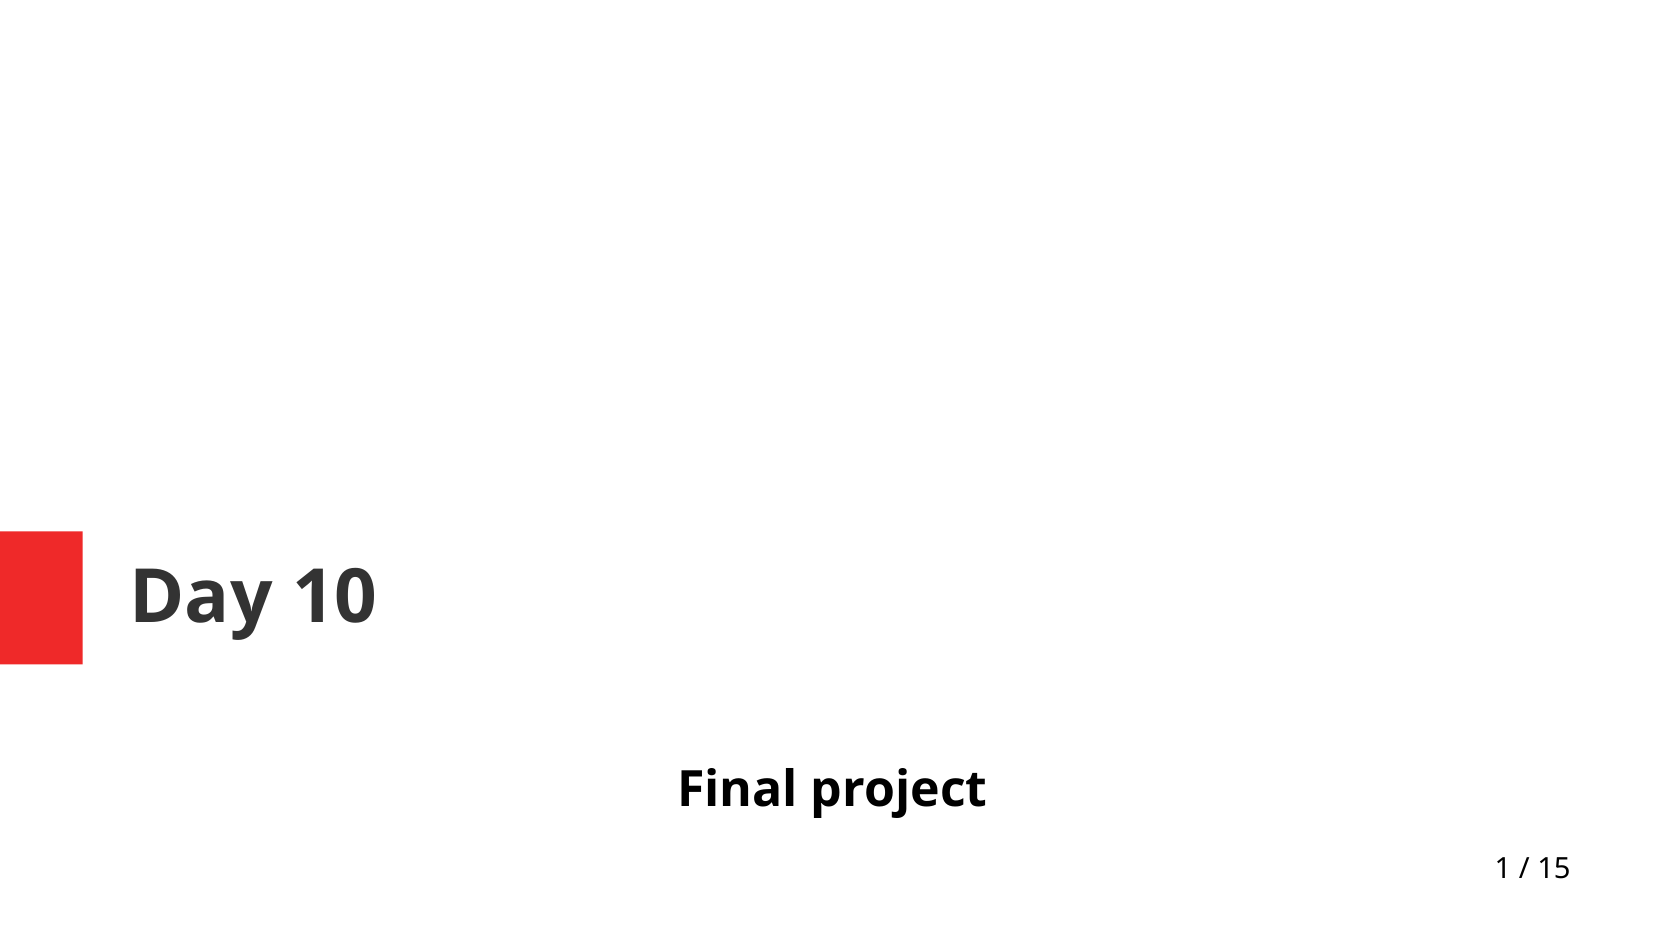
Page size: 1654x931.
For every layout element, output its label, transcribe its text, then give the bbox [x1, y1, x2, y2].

title Day 10 [129, 504, 1536, 683]
subtitle Final project [129, 726, 1536, 848]
